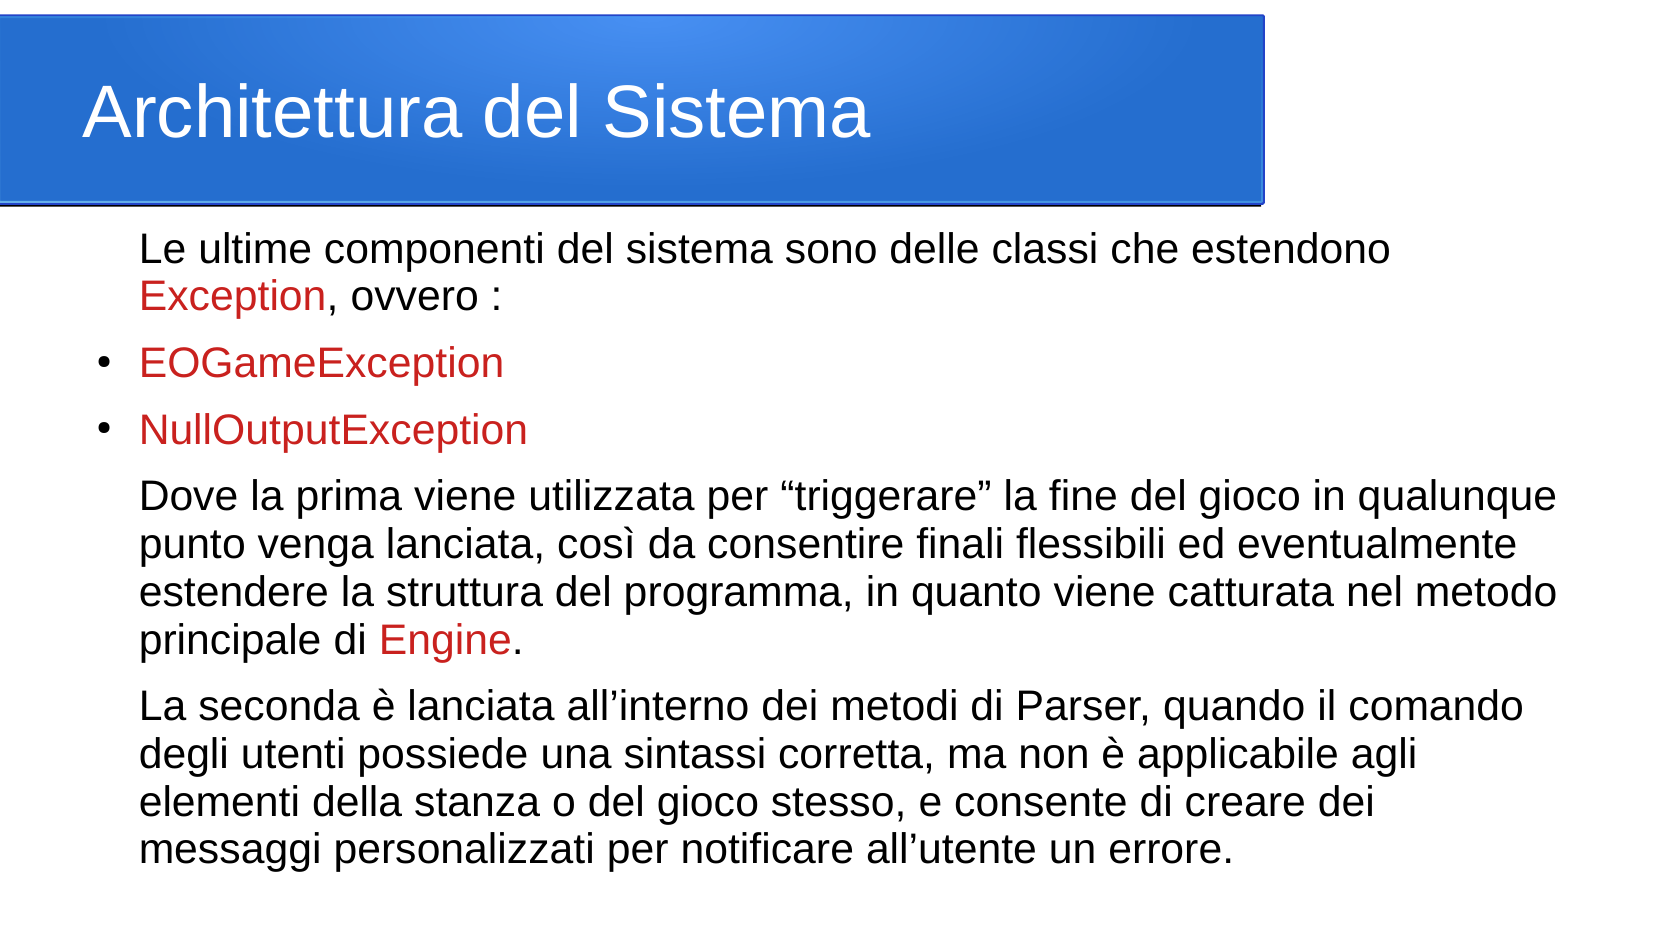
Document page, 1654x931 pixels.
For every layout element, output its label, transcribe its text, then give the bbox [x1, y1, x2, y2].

list Le ultime componenti del sistema sono delle classi che estendono Exception, ovvero : EOGameException NullOutputException Dove la prima viene utilizzata per “triggerare” la fine del gioco in qualunque punto venga lanciata, così da consentire finali flessibili ed eventualmente estendere la struttura del programma, in quanto viene catturata nel metodo principale di Engine. La seconda è lanciata all’interno dei metodi di Parser, quando il comando degli utenti possiede una sintassi corretta, ma non è applicabile agli elementi della stanza o del gioco stesso, e consente di creare dei messaggi personalizzati per notificare all’utente un errore. [82, 224, 1571, 875]
title Architettura del Sistema [82, 35, 1235, 189]
